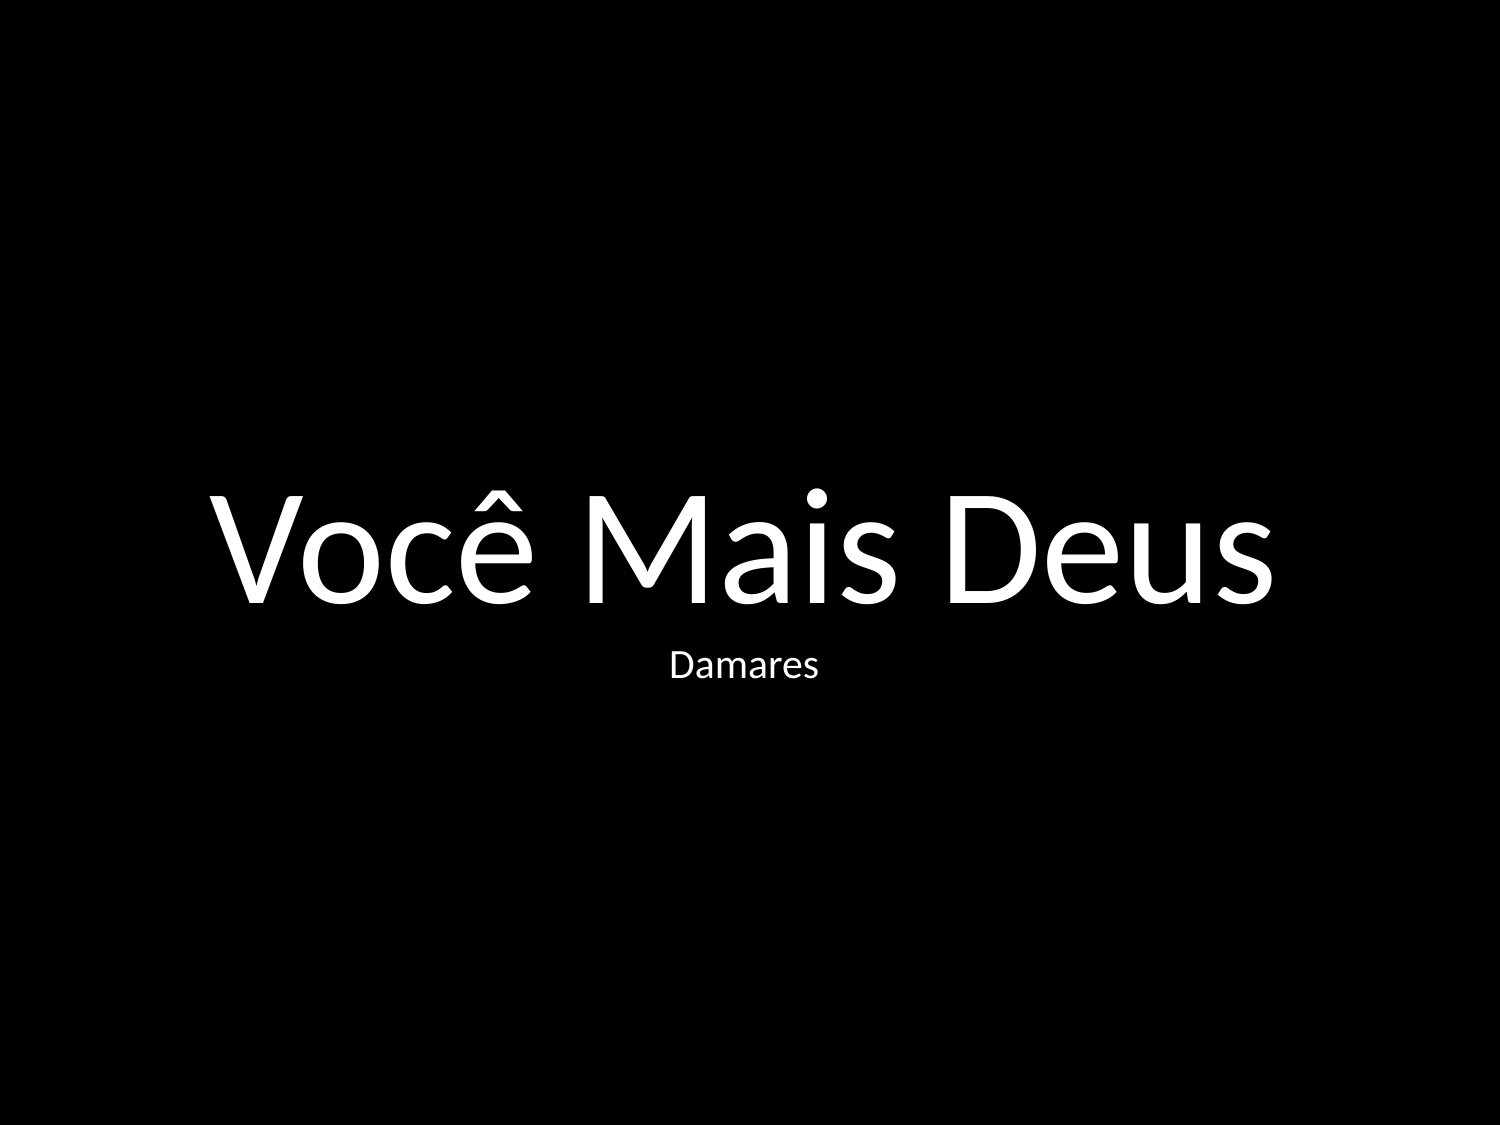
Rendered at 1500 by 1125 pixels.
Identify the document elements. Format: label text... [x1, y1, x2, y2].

title Você Mais Deus Damares [35, 45, 1454, 1079]
